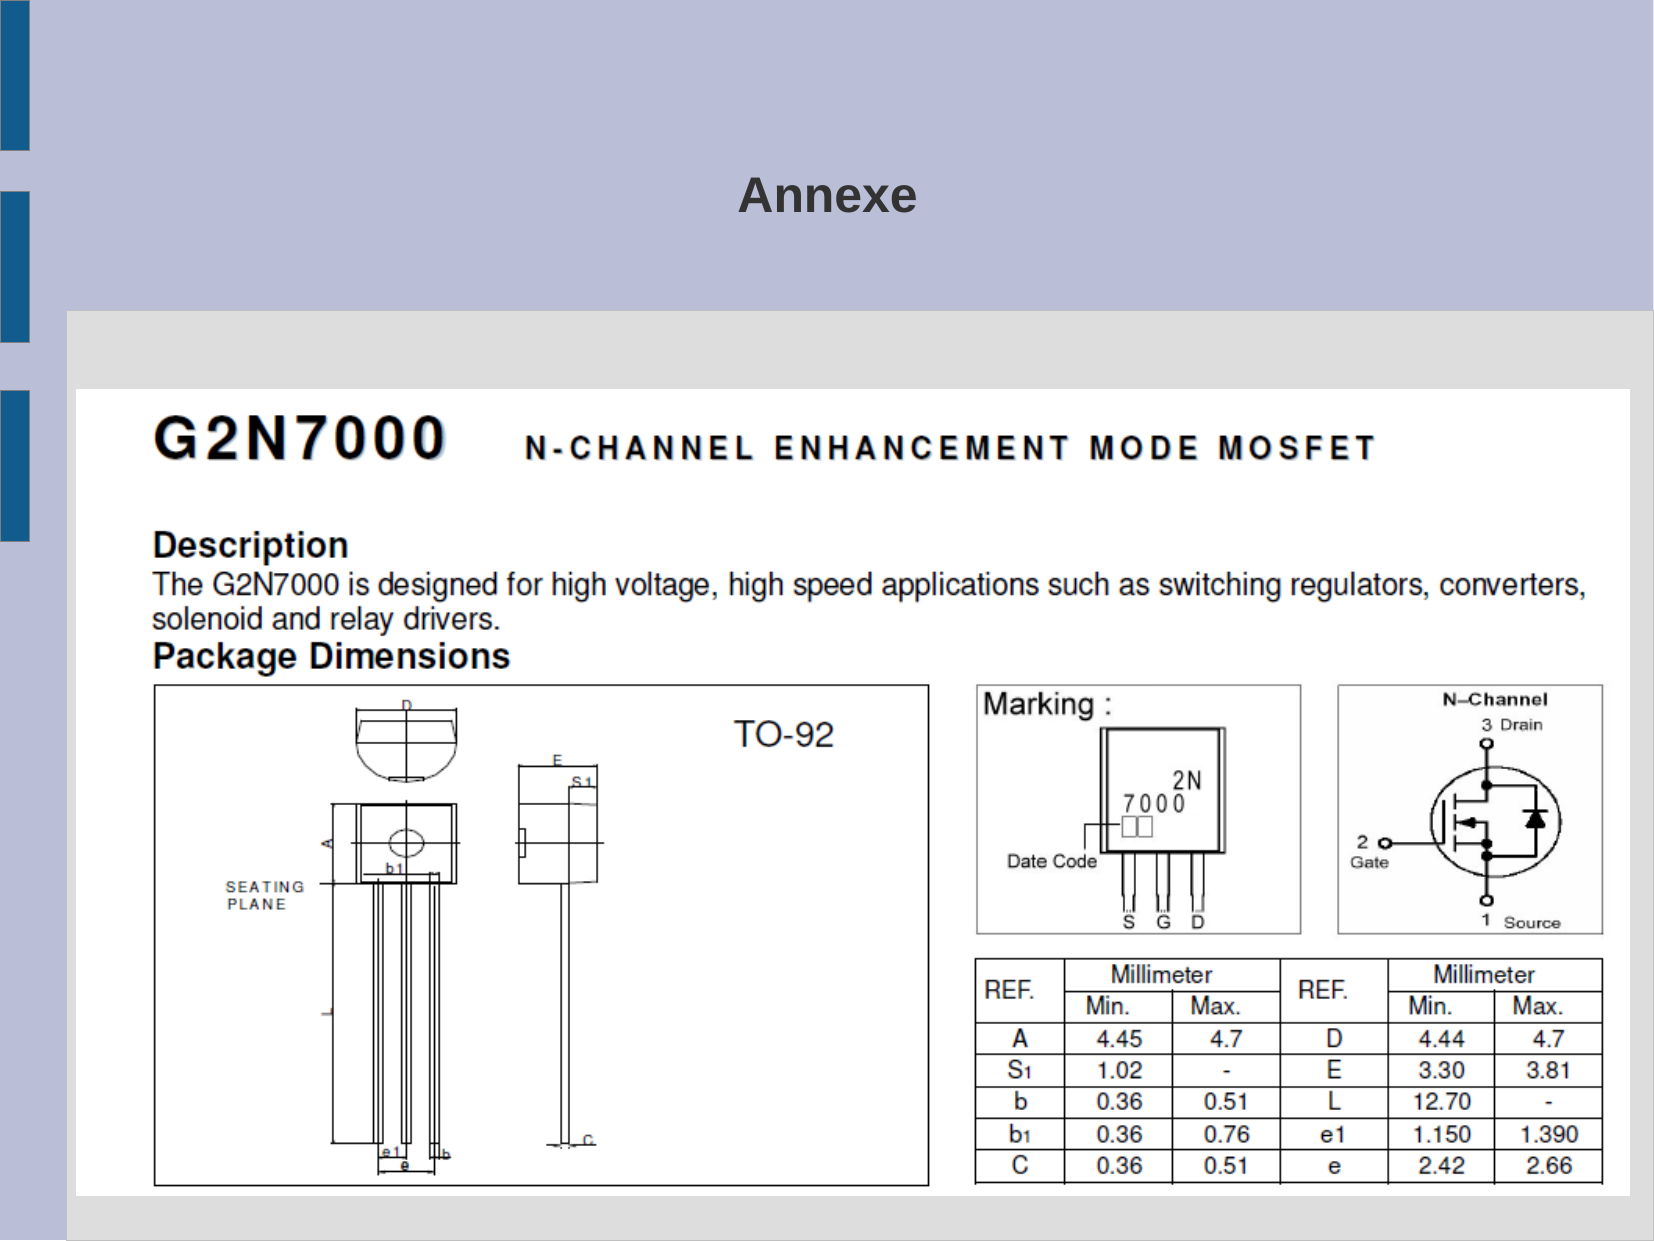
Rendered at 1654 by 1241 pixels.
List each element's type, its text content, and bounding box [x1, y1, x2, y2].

title Annexe [121, 91, 1534, 299]
picture [76, 389, 1630, 1197]
